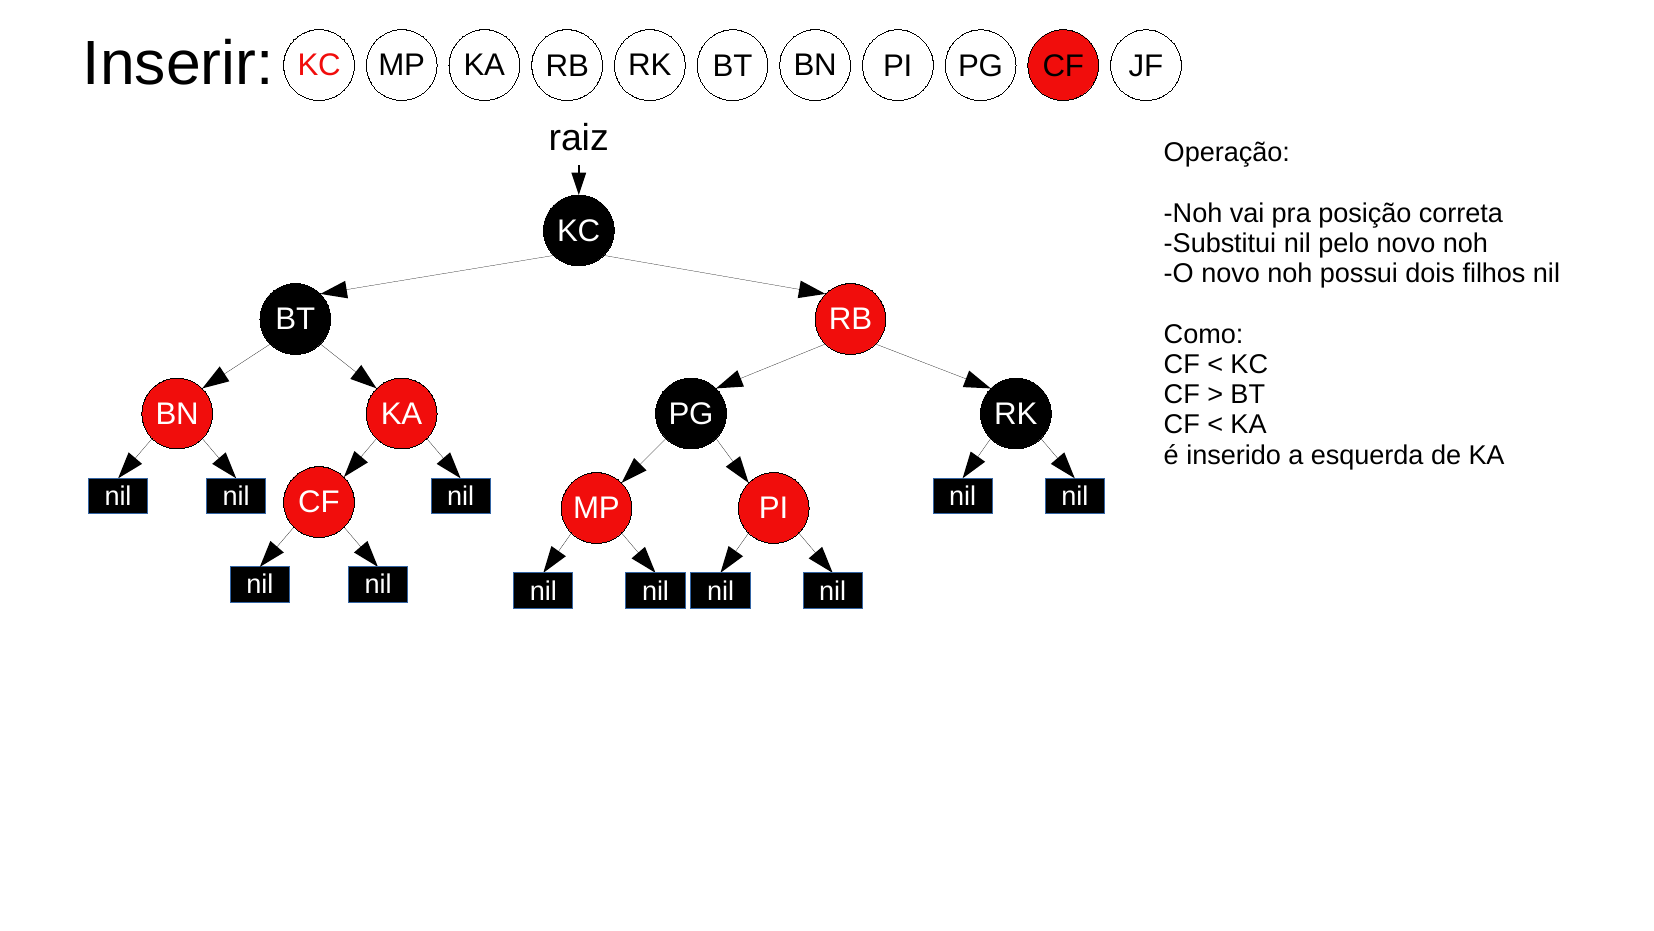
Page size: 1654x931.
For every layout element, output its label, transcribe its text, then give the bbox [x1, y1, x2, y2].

text_box raiz [533, 108, 624, 166]
text_box RB [531, 29, 603, 101]
text_box nil [513, 572, 573, 609]
text_box nil [230, 566, 290, 603]
text_box KA [366, 378, 438, 449]
text_box BN [141, 378, 213, 449]
text_box RK [980, 378, 1052, 449]
text_box KA [449, 29, 520, 101]
text_box nil [1045, 478, 1105, 514]
text_box CF [283, 466, 355, 538]
text_box RK [614, 29, 686, 101]
text_box nil [690, 572, 751, 609]
text_box PG [655, 378, 727, 449]
text_box nil [625, 572, 686, 609]
text_box nil [803, 572, 863, 609]
text_box JF [1110, 29, 1182, 101]
text_box RB [815, 283, 886, 355]
text_box nil [348, 566, 408, 603]
text_box PI [738, 472, 810, 544]
text_box BT [259, 283, 331, 355]
title Inserir: [82, 28, 284, 98]
text_box nil [933, 478, 993, 514]
text_box MP [366, 29, 438, 101]
text_box CF [1027, 29, 1099, 101]
text_box KC [543, 195, 615, 266]
text_box Operação: -Noh vai pra posição correta -Substitui nil pelo novo noh -O novo noh possui dois filhos nil Como: CF < KC CF > BT CF < KA é inserido a esquerda de KA [1149, 129, 1630, 478]
text_box nil [88, 478, 148, 514]
text_box PG [945, 29, 1017, 101]
text_box nil [431, 478, 491, 514]
text_box BN [779, 29, 851, 101]
text_box BT [697, 29, 768, 101]
text_box MP [561, 472, 632, 544]
text_box KC [283, 29, 355, 101]
text_box nil [206, 478, 266, 514]
text_box PI [862, 29, 934, 101]
